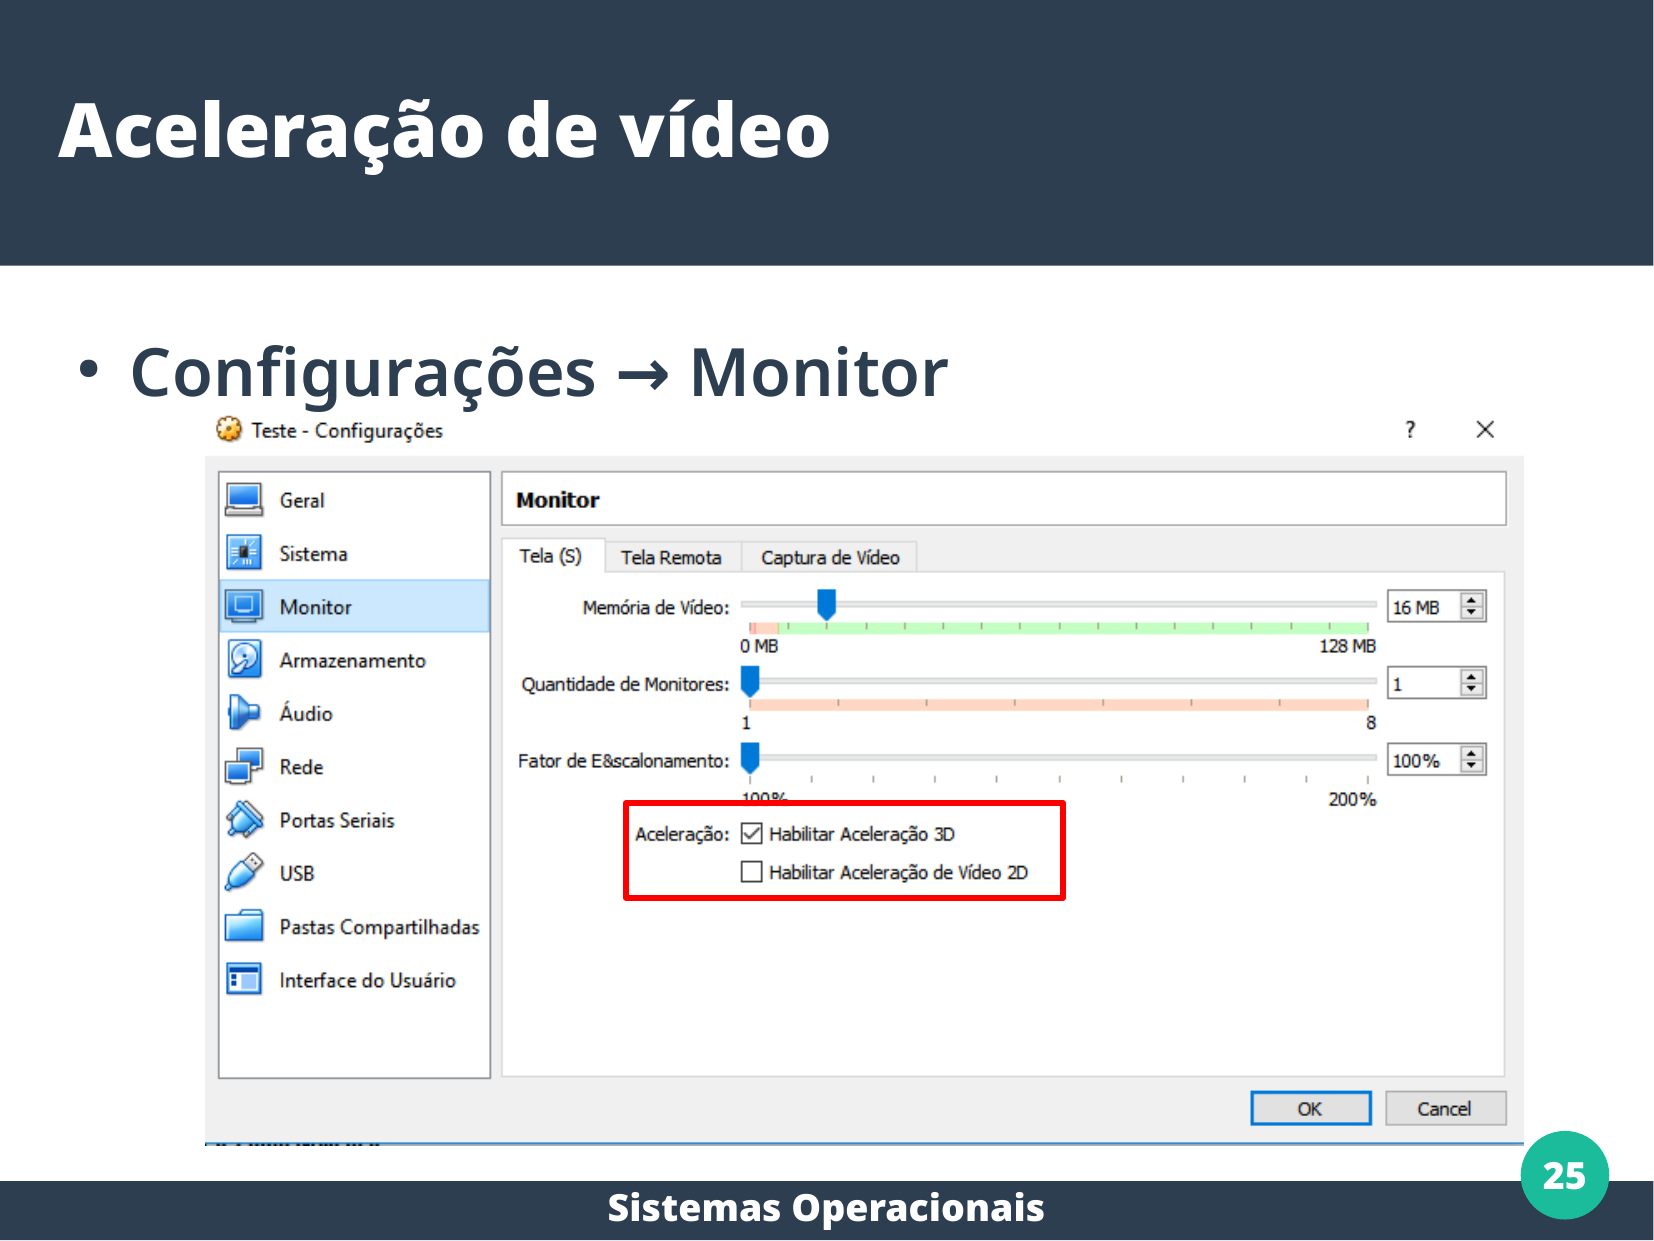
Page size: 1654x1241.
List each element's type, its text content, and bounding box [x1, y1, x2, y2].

title Aceleração de vídeo [59, 49, 1595, 207]
text_box [625, 803, 1063, 898]
picture [205, 413, 1524, 1146]
list Configurações → Monitor [59, 324, 1595, 720]
